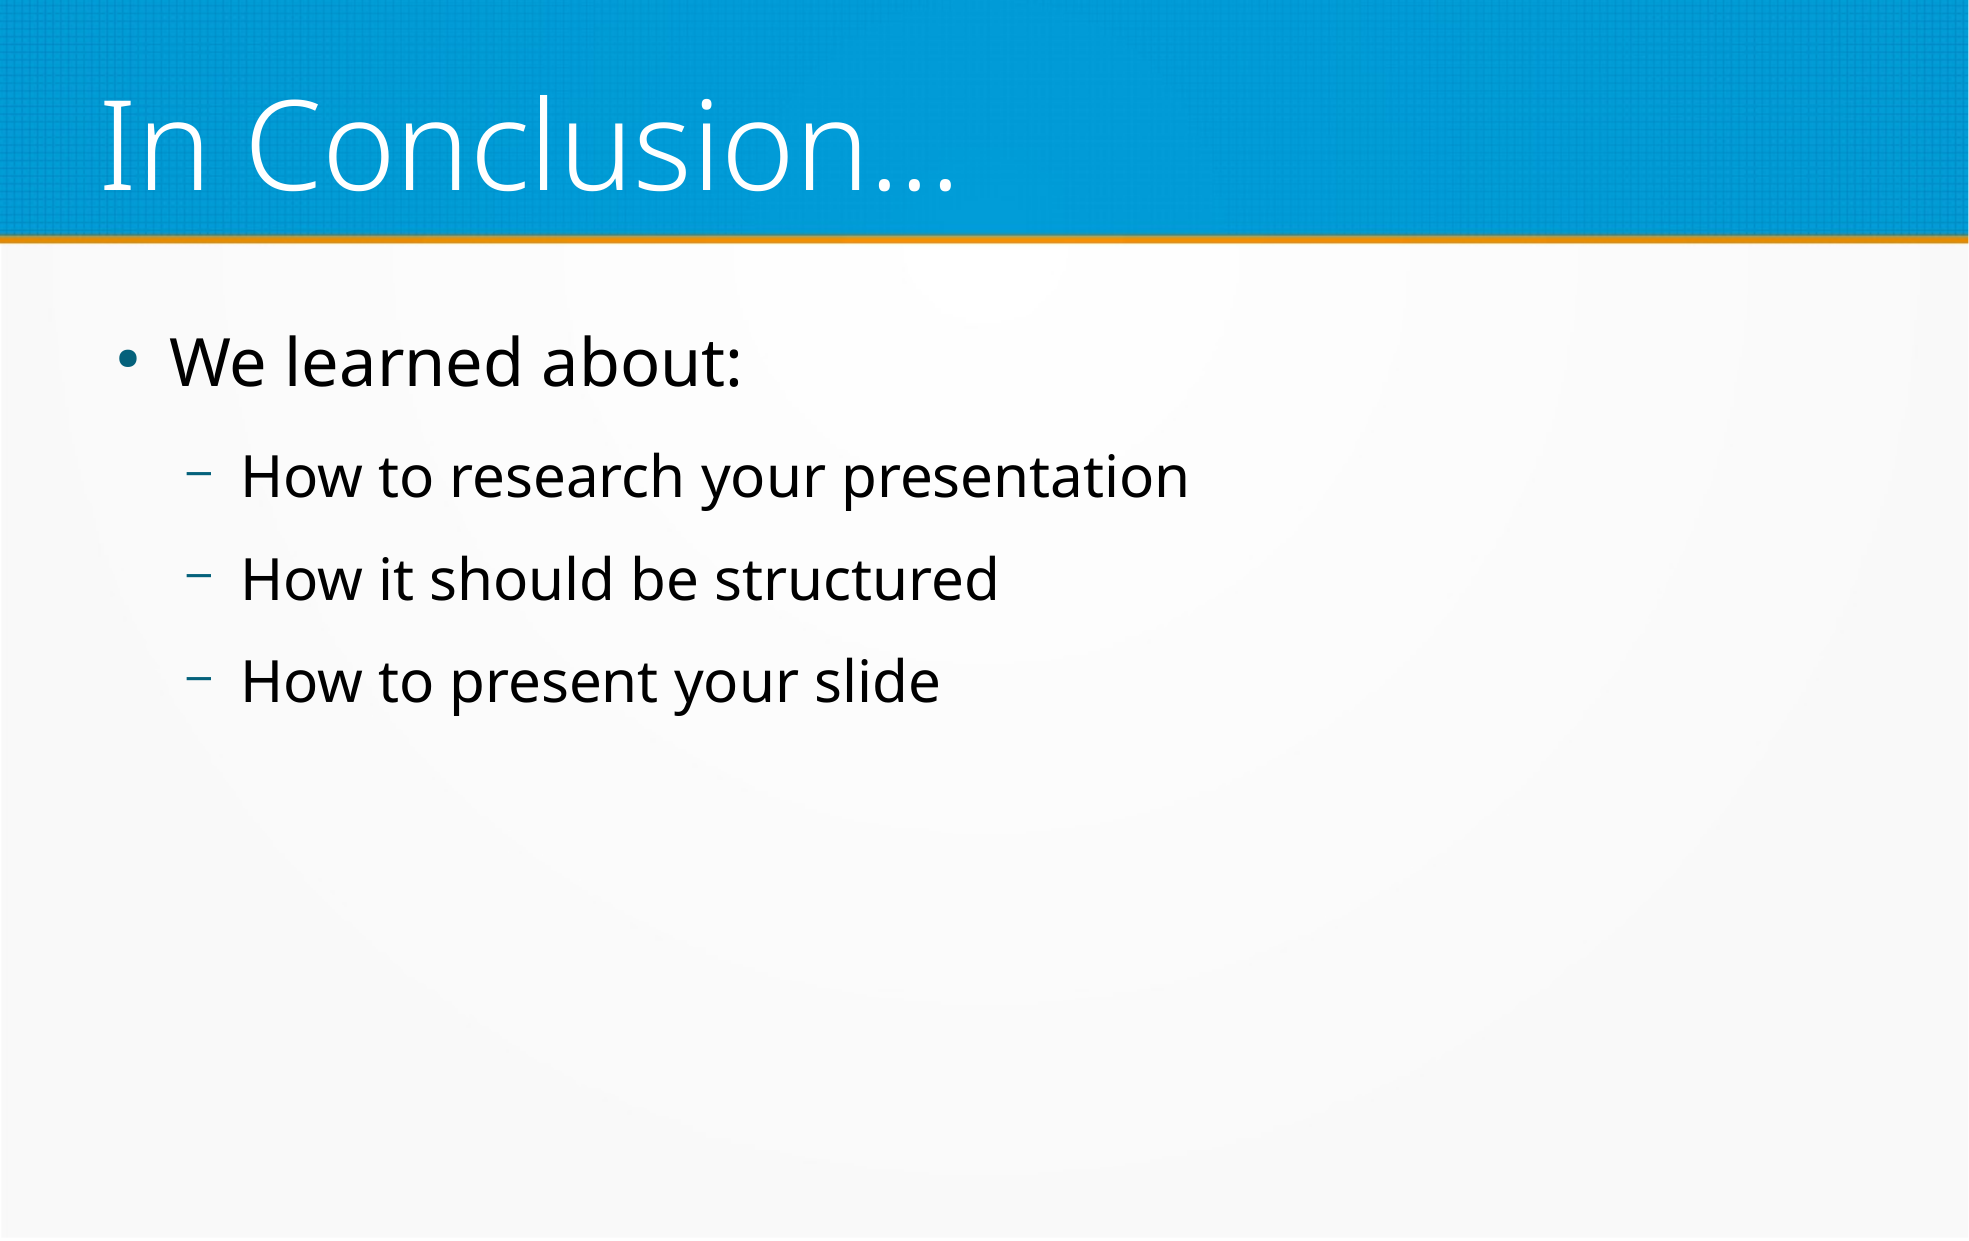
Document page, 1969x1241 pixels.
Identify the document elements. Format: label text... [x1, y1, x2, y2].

picture [0, 233, 1969, 1241]
title In Conclusion... [98, 19, 1870, 227]
list We learned about: How to research your presentation How it should be structured How to present your slide [98, 315, 1861, 1081]
